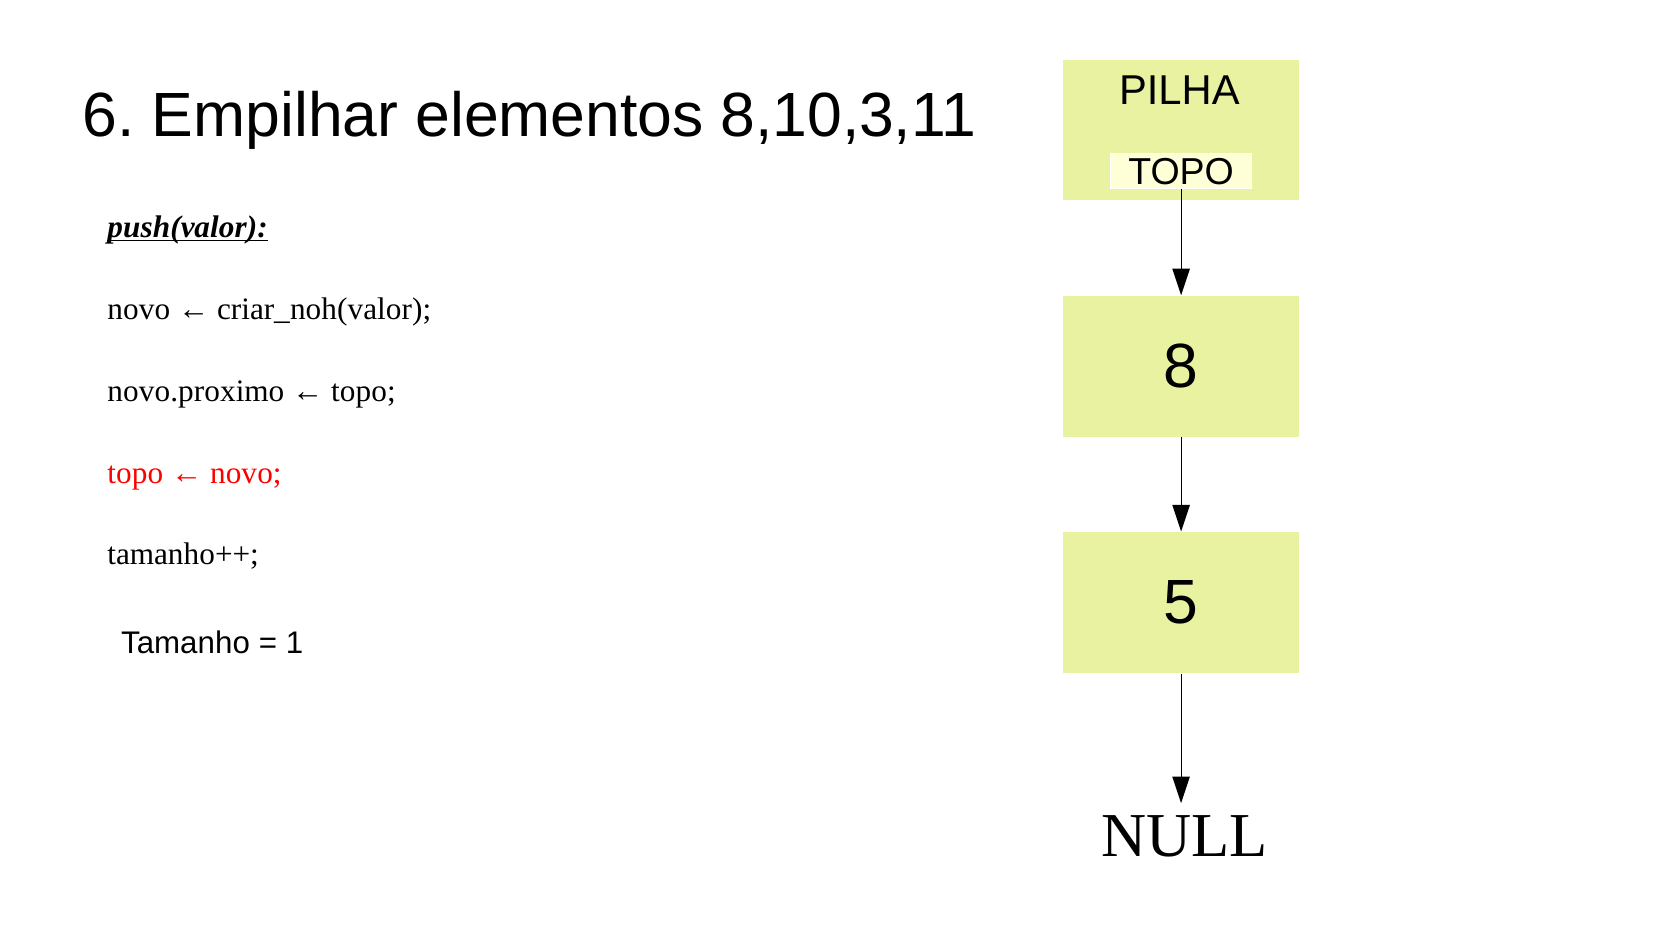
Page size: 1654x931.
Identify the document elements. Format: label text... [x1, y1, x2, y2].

text_box [1062, 59, 1300, 201]
text_box 8 [1062, 295, 1300, 438]
title 6. Empilhar elementos 8,10,3,11 [82, 37, 1571, 193]
text_box PILHA [1104, 59, 1258, 121]
text_box Tamanho = 1 [106, 617, 321, 668]
text_box TOPO [1110, 153, 1252, 189]
text_box 5 [1062, 531, 1300, 674]
text_box push(valor): novo ← criar_noh(valor); novo.proximo ← topo; topo ← novo; tamanho++; [92, 199, 544, 579]
text_box NULL [1086, 793, 1288, 875]
